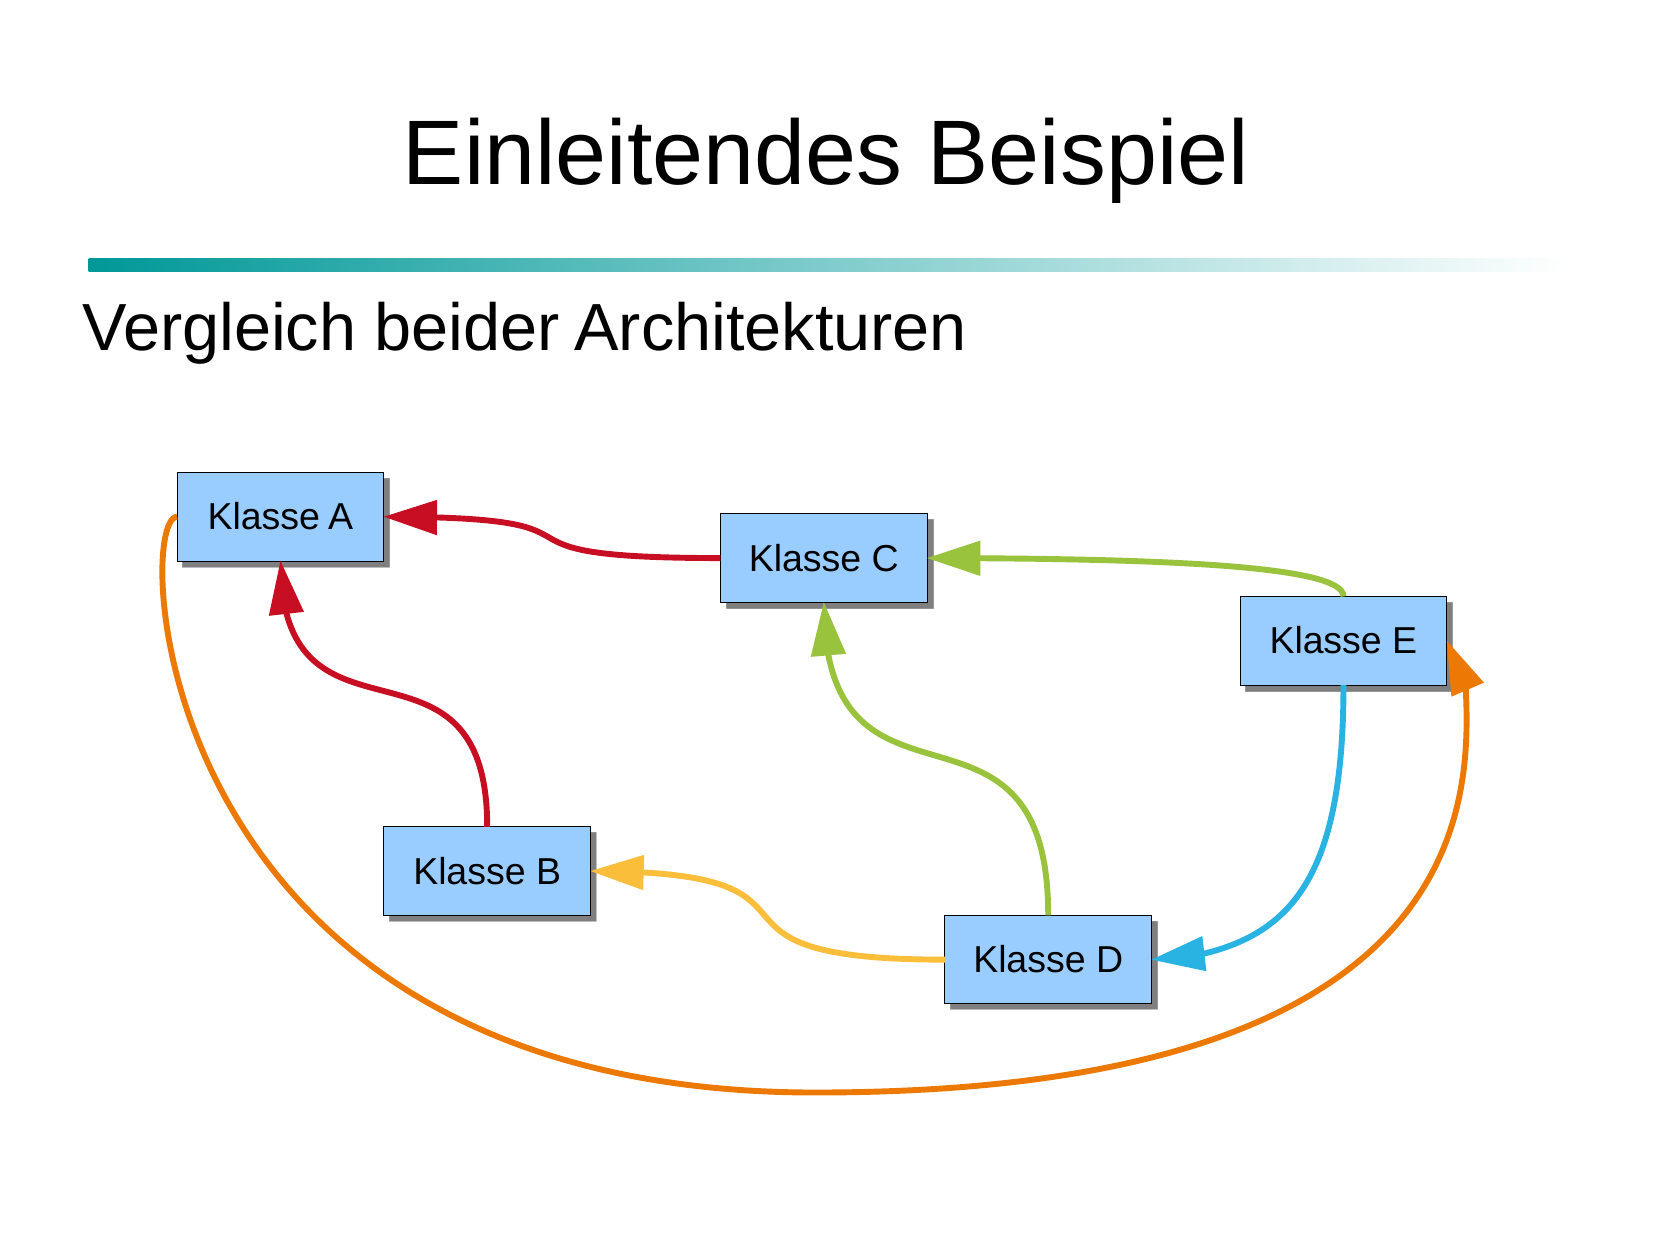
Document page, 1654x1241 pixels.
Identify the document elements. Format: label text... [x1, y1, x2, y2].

text_box Klasse A [177, 472, 384, 562]
list Vergleich beider Architekturen [82, 290, 1571, 384]
title Einleitendes Beispiel [82, 49, 1571, 257]
text_box Klasse C [720, 513, 928, 603]
text_box Klasse D [944, 915, 1152, 1004]
text_box Klasse B [383, 826, 591, 916]
text_box Klasse E [1240, 596, 1447, 686]
